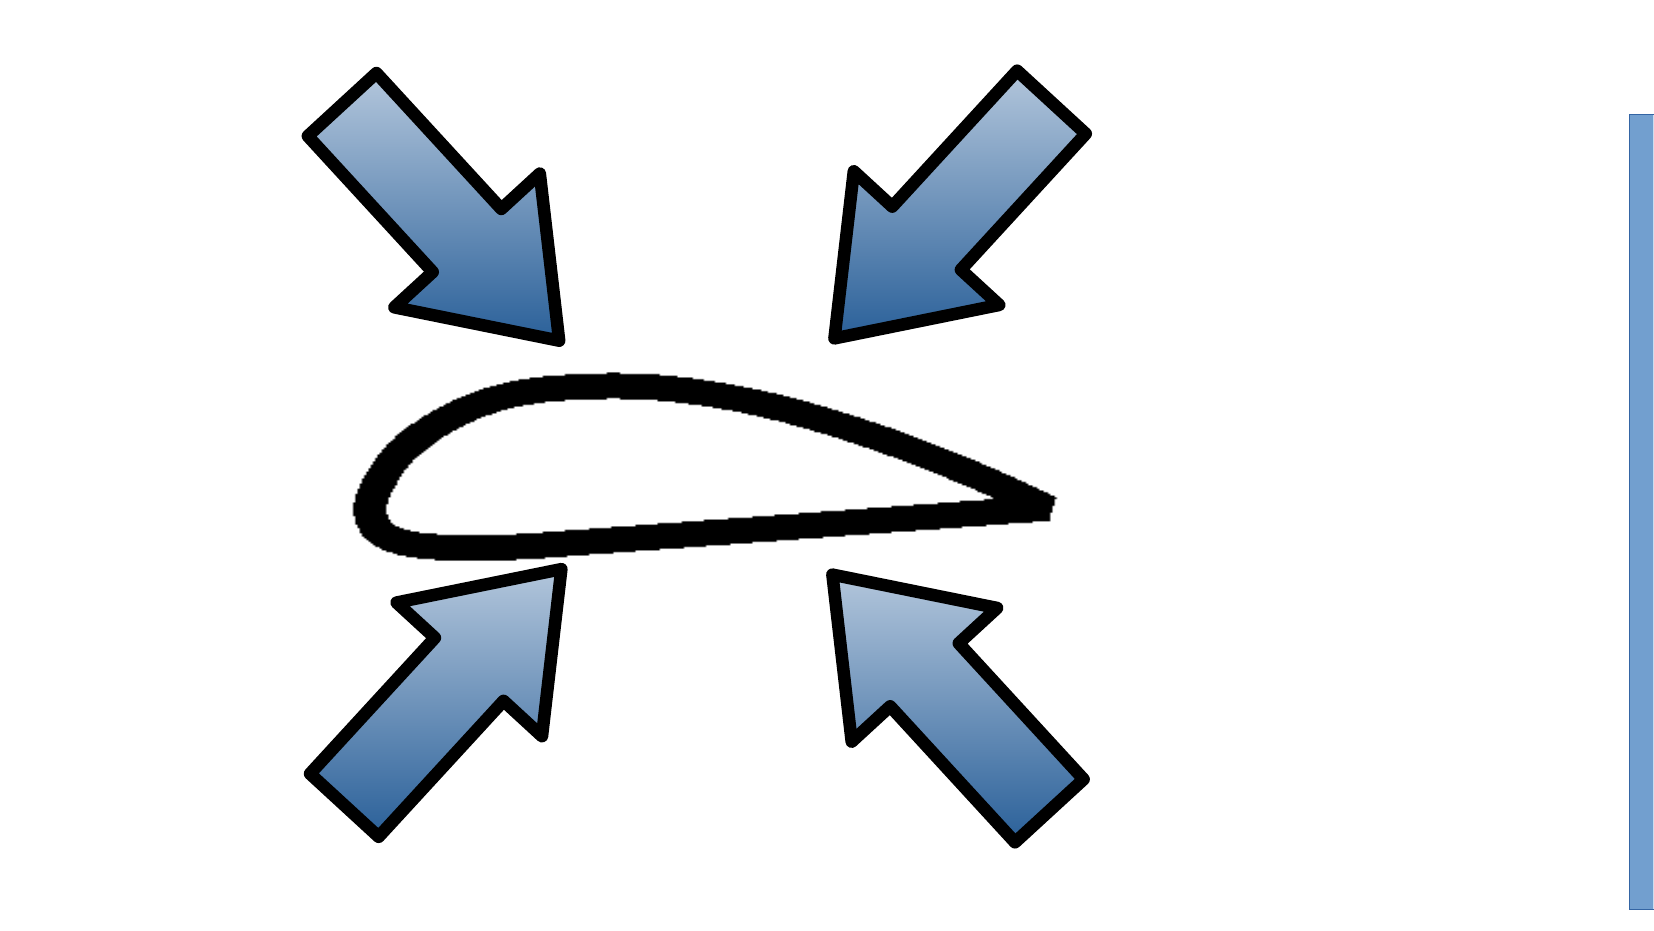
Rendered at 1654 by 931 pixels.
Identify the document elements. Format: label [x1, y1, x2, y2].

text_box [310, 569, 562, 837]
text_box [1629, 114, 1654, 910]
text_box [832, 574, 1084, 843]
text_box [834, 70, 1086, 339]
text_box [307, 73, 560, 341]
picture [314, 347, 1095, 585]
